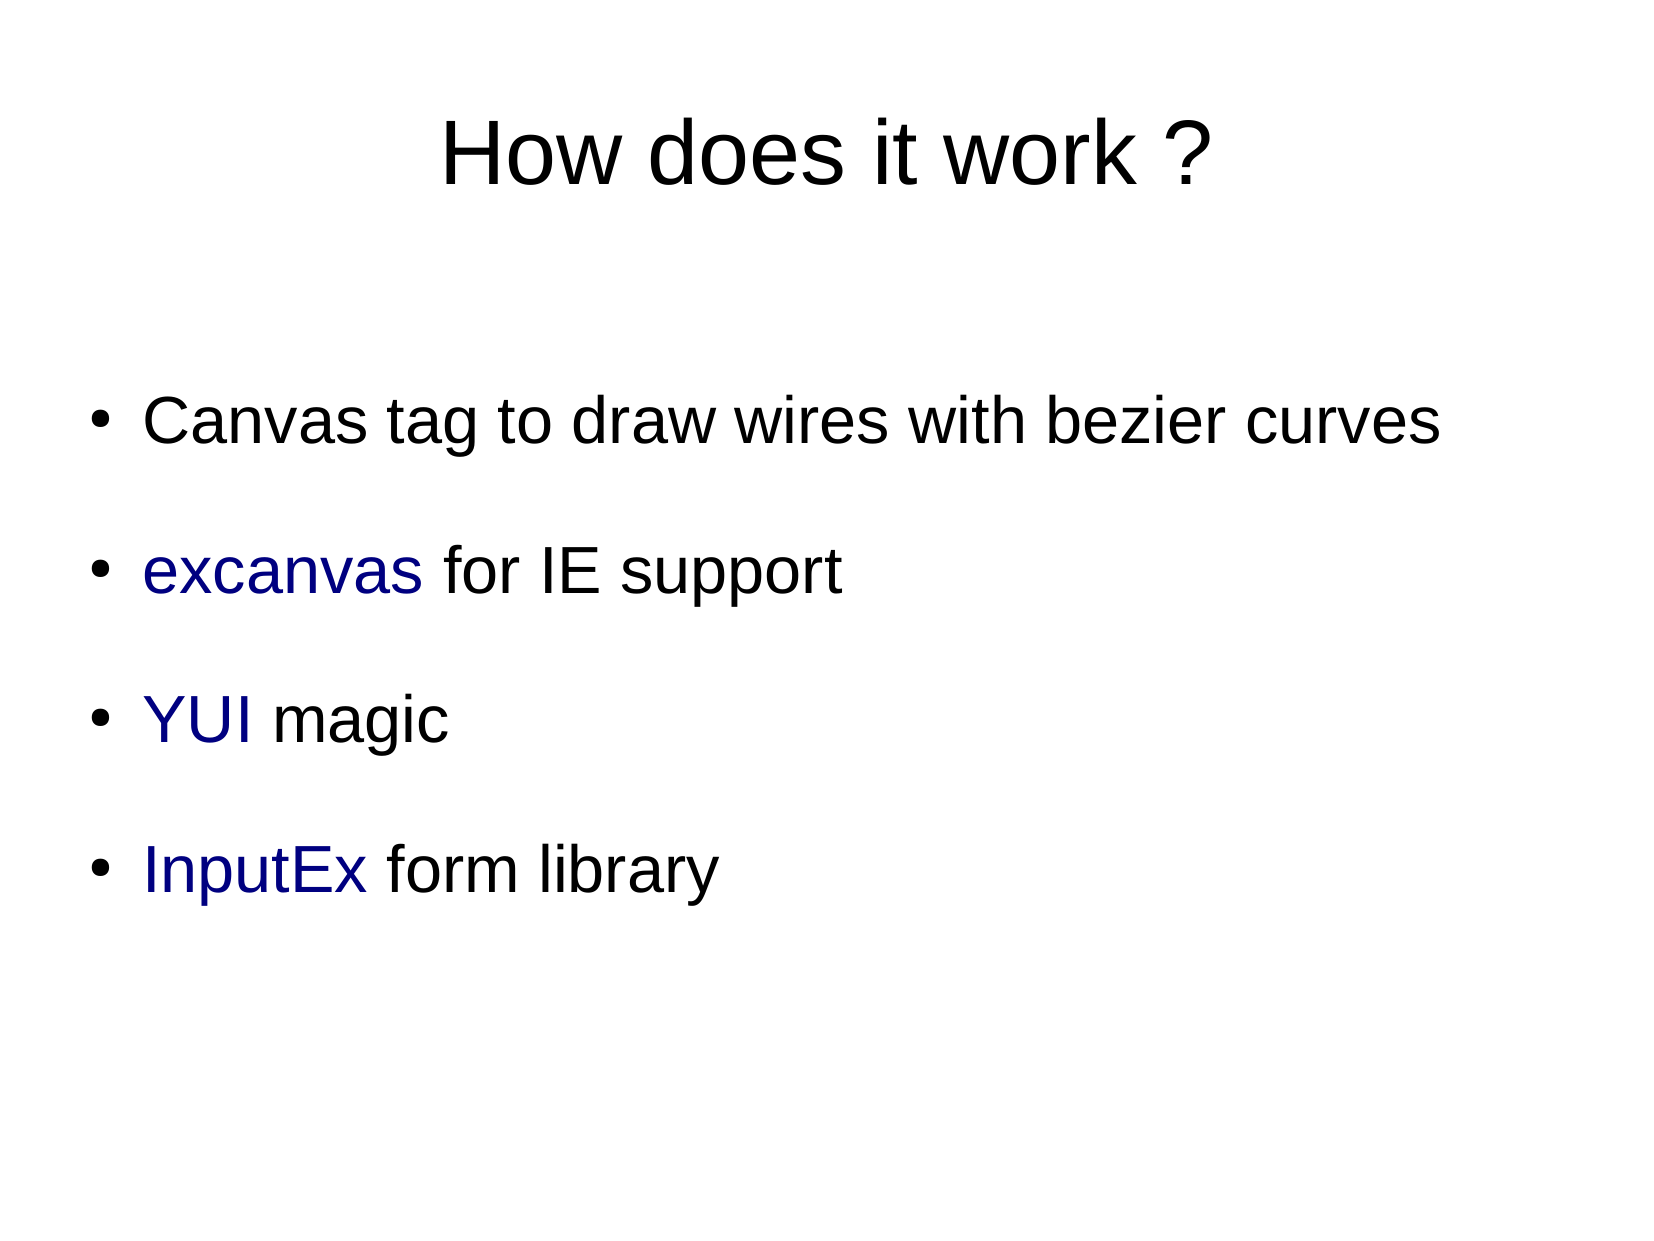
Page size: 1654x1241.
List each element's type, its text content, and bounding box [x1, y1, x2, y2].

title How does it work ? [82, 56, 1571, 250]
subtitle Canvas tag to draw wires with bezier curves excanvas for IE support YUI magic InputEx form library [88, 383, 1577, 906]
